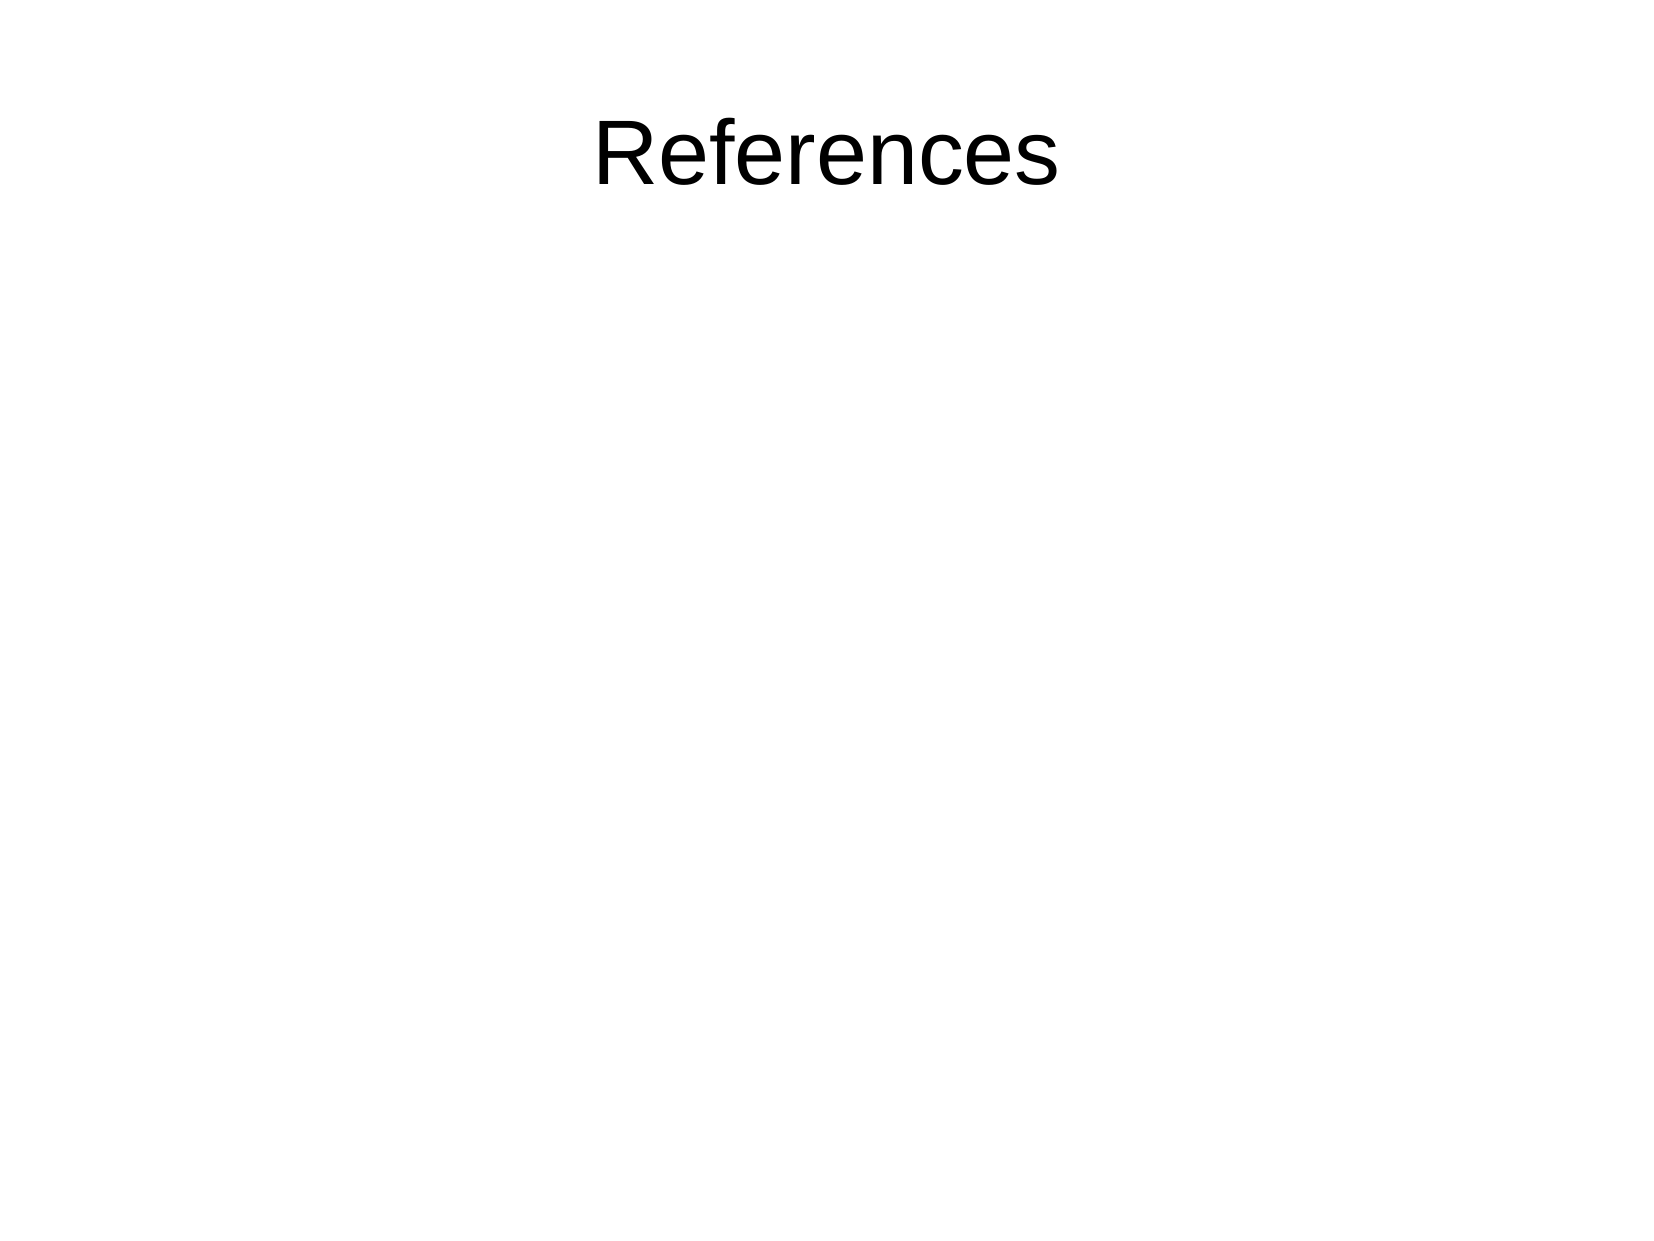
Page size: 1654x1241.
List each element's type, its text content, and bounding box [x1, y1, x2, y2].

title References [82, 49, 1571, 257]
